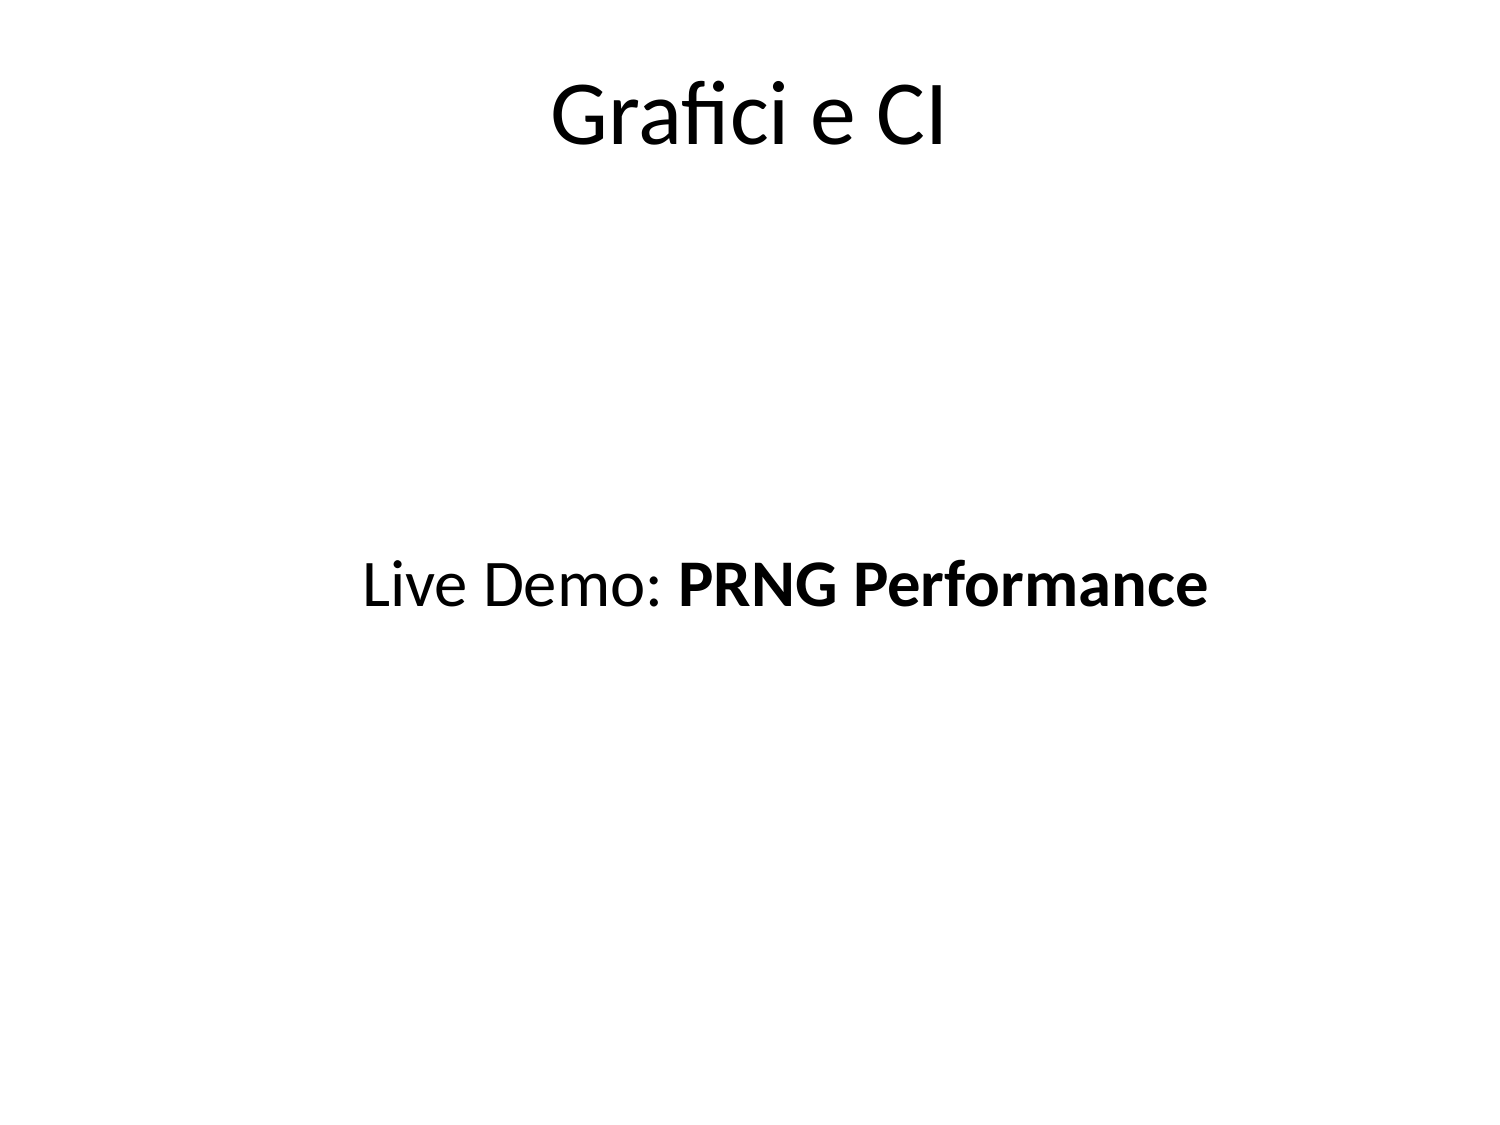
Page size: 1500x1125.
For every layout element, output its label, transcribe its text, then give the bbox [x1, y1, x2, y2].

title Grafici e CI [75, 45, 1425, 233]
list Live Demo: PRNG Performance [75, 262, 1426, 1005]
